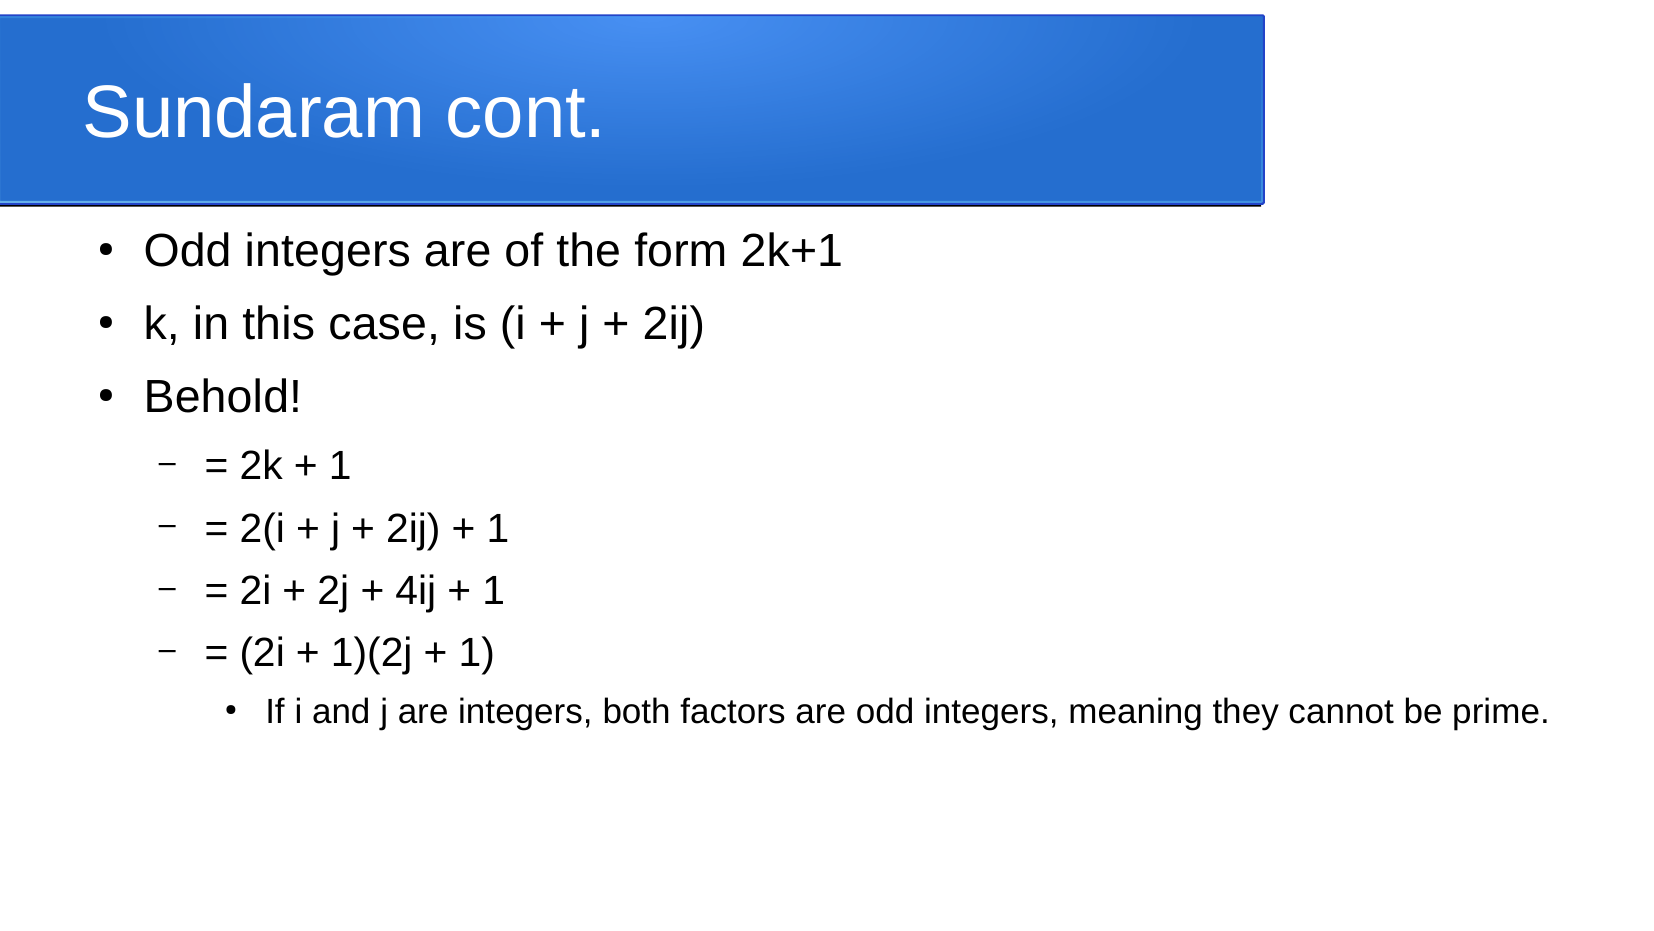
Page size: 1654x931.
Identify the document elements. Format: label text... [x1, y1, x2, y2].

list Odd integers are of the form 2k+1 k, in this case, is (i + j + 2ij) Behold! = 2k + 1 = 2(i + j + 2ij) + 1 = 2i + 2j + 4ij + 1 = (2i + 1)(2j + 1) If i and j are integers, both factors are odd integers, meaning they cannot be prime. [82, 224, 1571, 764]
title Sundaram cont. [82, 35, 1235, 189]
